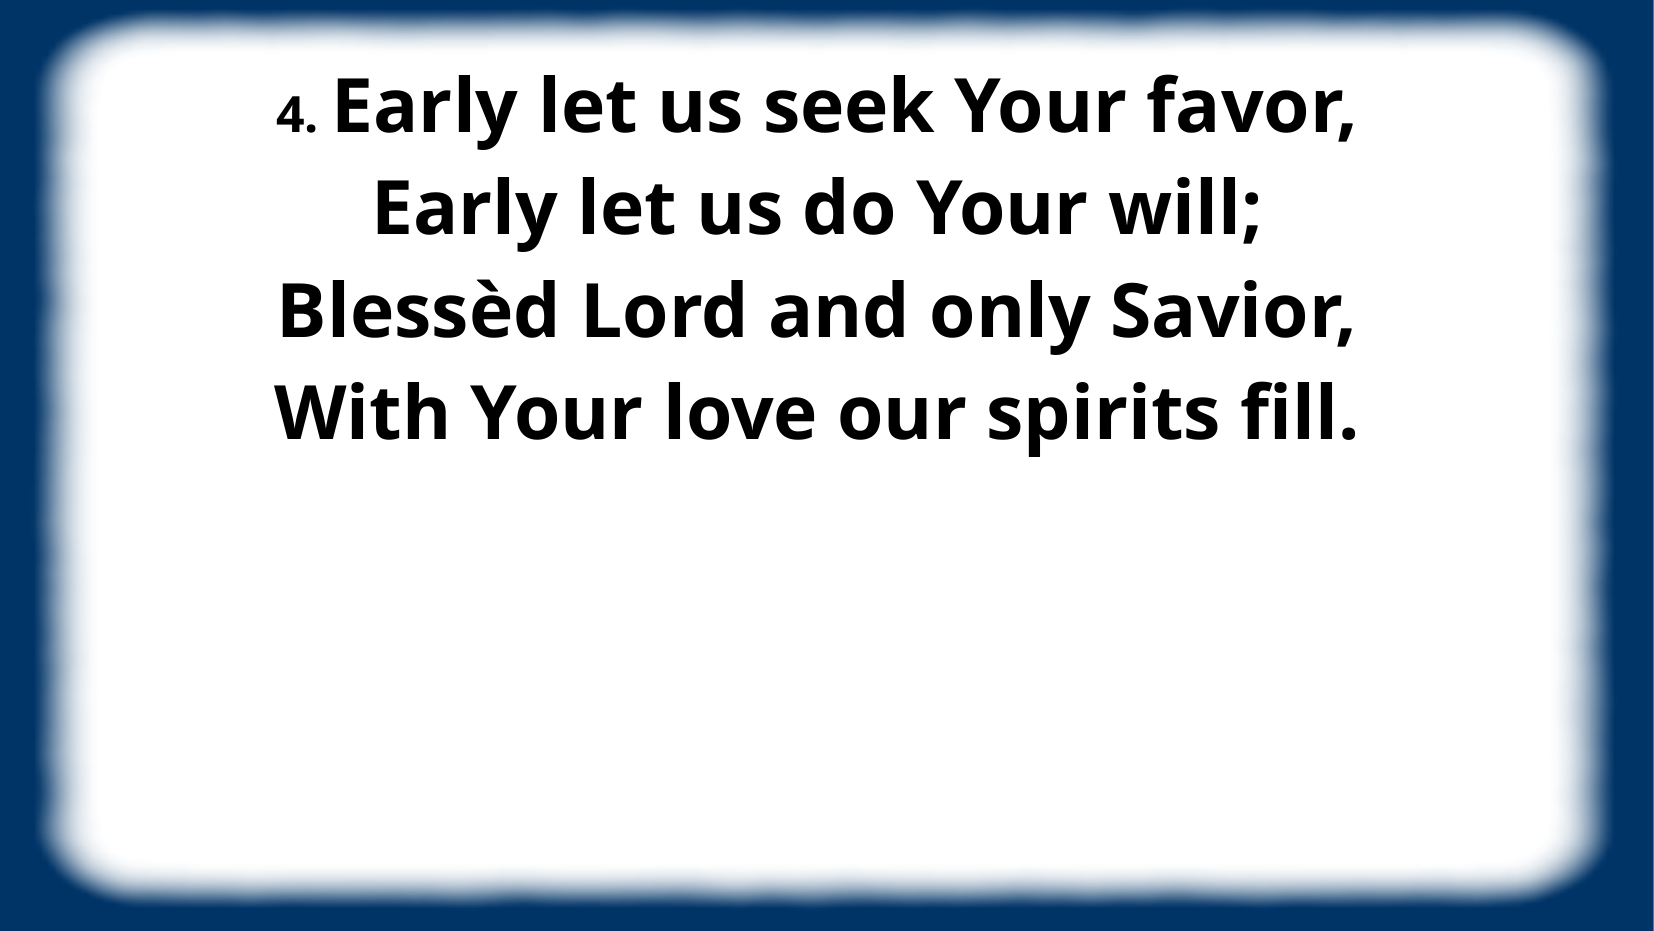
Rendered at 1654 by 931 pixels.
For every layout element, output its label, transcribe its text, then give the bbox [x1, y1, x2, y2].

text_box 4. Early let us seek Your favor, Early let us do Your will; Blessèd Lord and only Savior, With Your love our spirits fill. [90, 45, 1546, 460]
picture [0, 0, 1654, 931]
